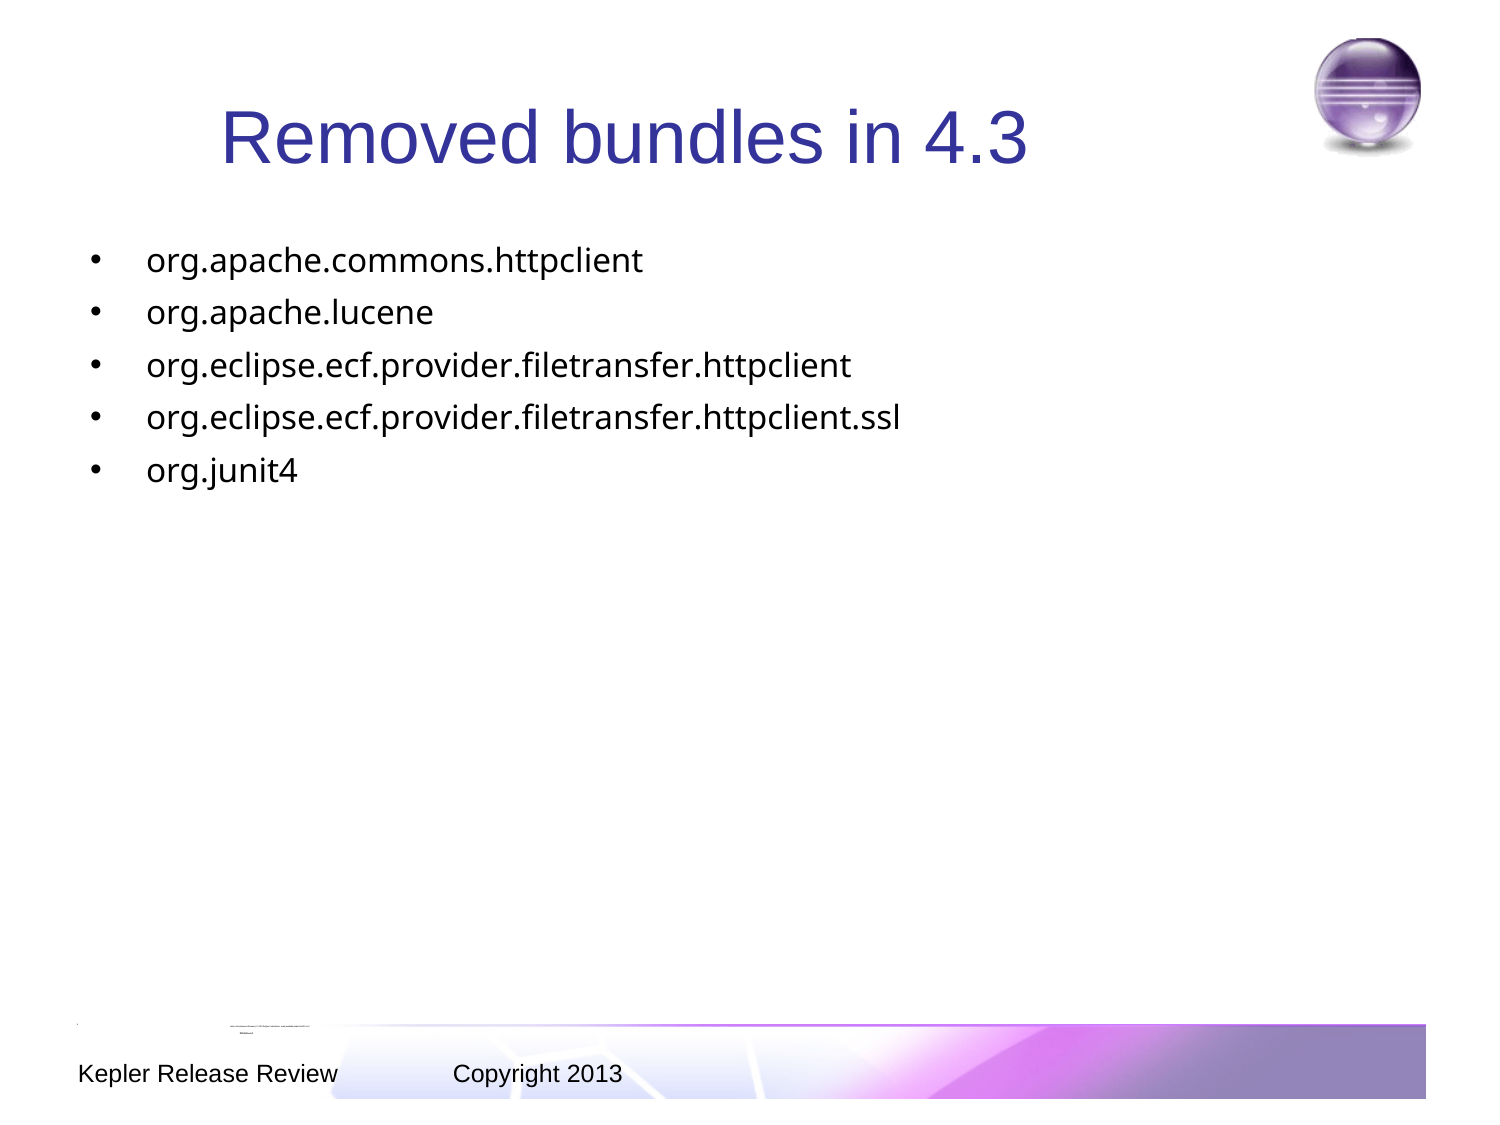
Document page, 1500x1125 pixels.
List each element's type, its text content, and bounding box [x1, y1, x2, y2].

list org.apache.commons.httpclient org.apache.lucene org.eclipse.ecf.provider.filetransfer.httpclient org.eclipse.ecf.provider.filetransfer.httpclient.ssl org.junit4 [75, 188, 1088, 577]
picture [225, 1024, 1426, 1099]
picture [1307, 37, 1426, 157]
title Removed bundles in 4.3 [74, 45, 1176, 233]
